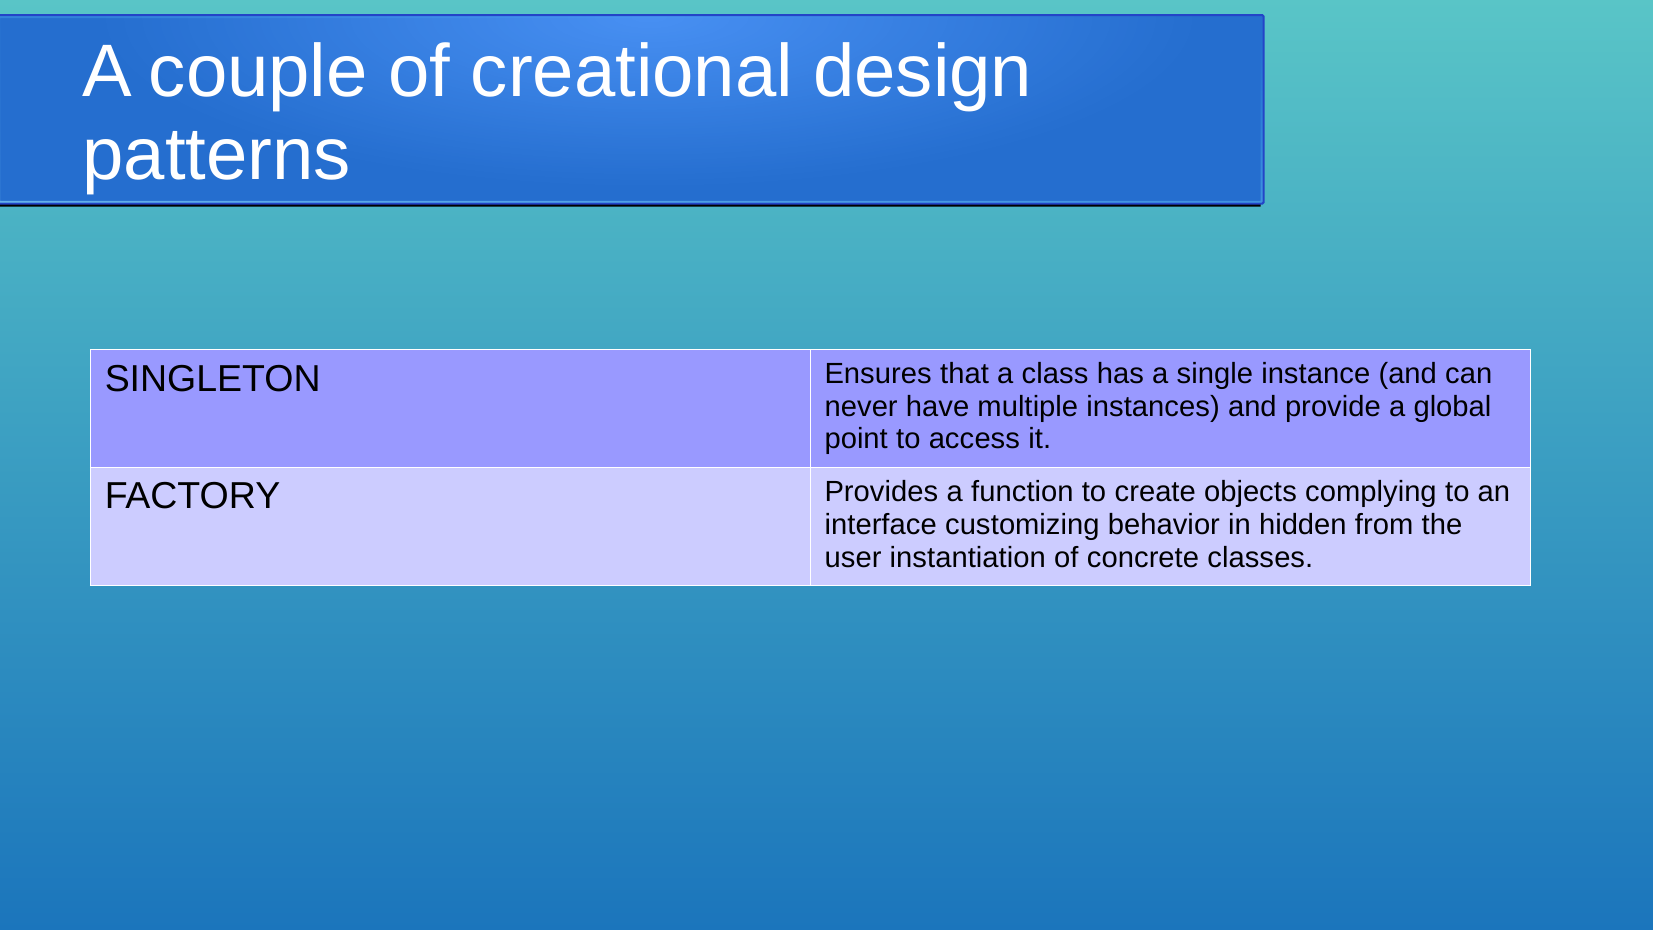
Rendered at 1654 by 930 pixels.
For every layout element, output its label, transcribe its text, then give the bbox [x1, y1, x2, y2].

table_cell FACTORY [91, 468, 810, 585]
table_header SINGLETON [91, 350, 810, 467]
title A couple of creational design patterns [82, 29, 1234, 196]
table_cell Provides a function to create objects complying to an interface customizing behavior in hidden from the user instantiation of concrete classes. [811, 468, 1530, 585]
table_header Ensures that a class has a single instance (and can never have multiple instances) and provide a global point to access it. [811, 350, 1530, 467]
